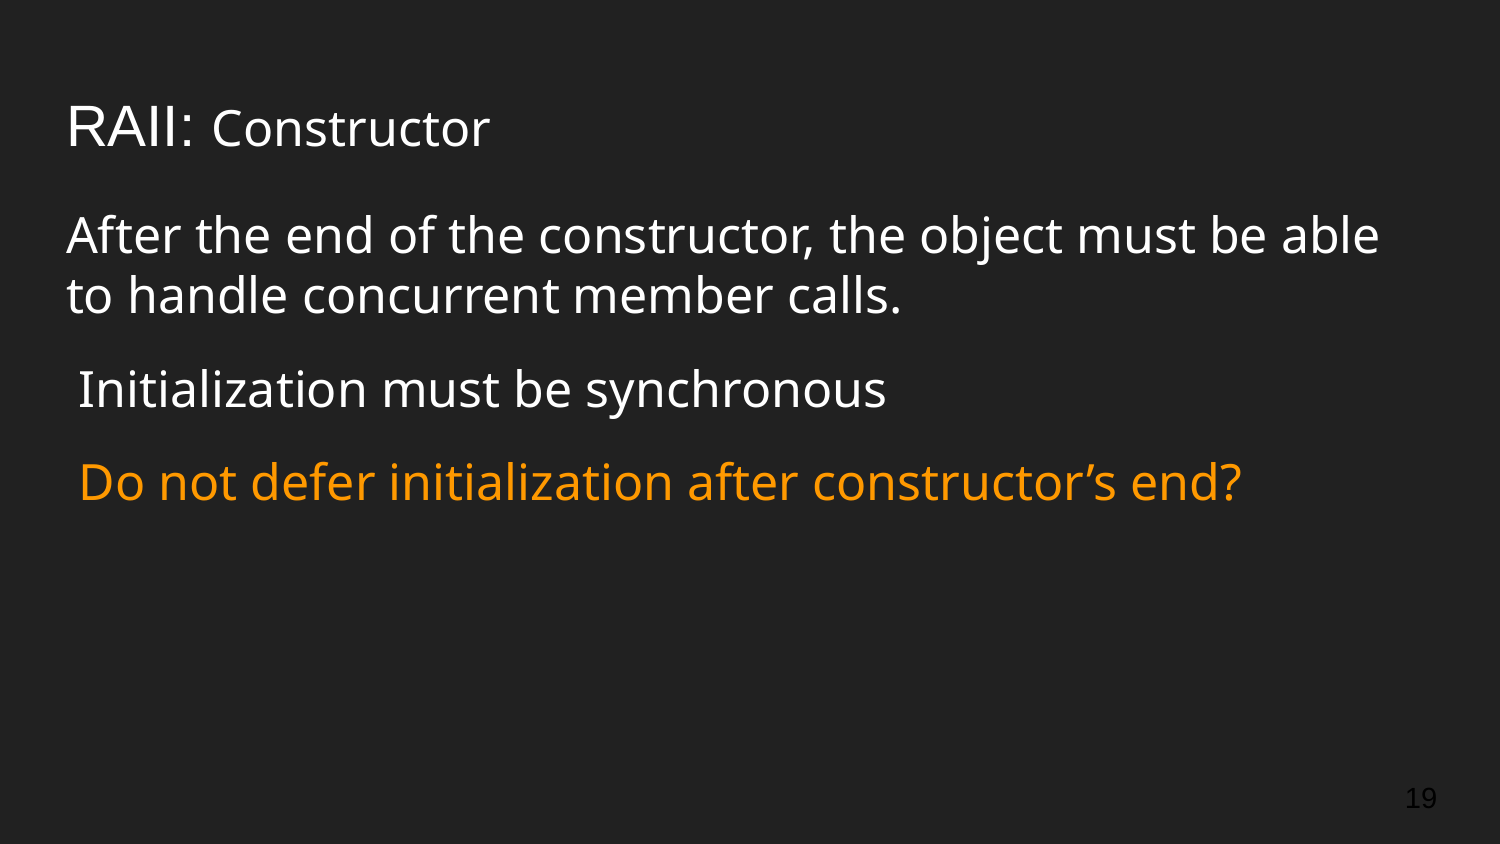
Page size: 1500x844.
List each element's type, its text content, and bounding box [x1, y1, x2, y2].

slide_number <number> [1389, 764, 1480, 830]
list After the end of the constructor, the object must be able to handle concurrent member calls. Initialization must be synchronous Do not defer initialization after constructor’s end? [51, 189, 1449, 750]
title RAII: Constructor [51, 72, 1449, 167]
